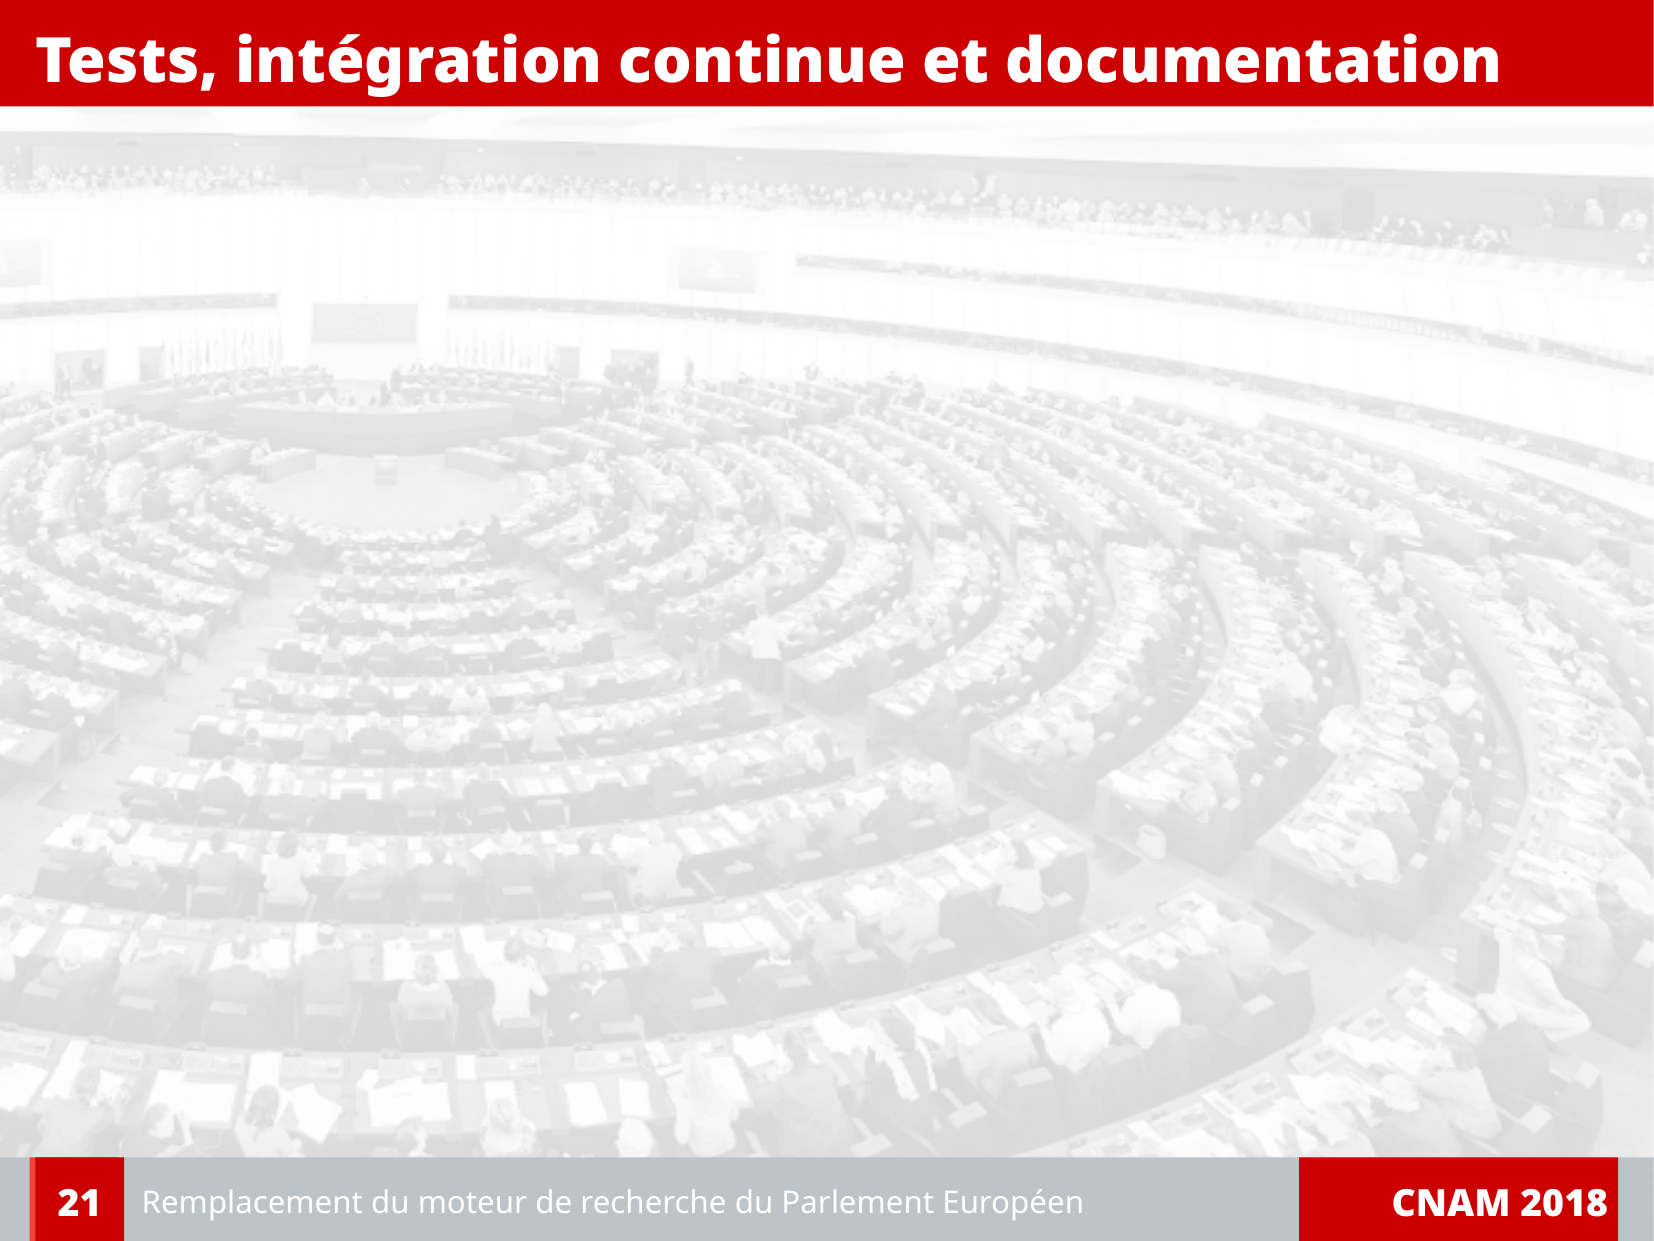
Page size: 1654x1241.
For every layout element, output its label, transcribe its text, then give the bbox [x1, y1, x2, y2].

title Tests, intégration continue et documentation [35, 0, 1642, 101]
picture [0, 107, 1654, 1157]
